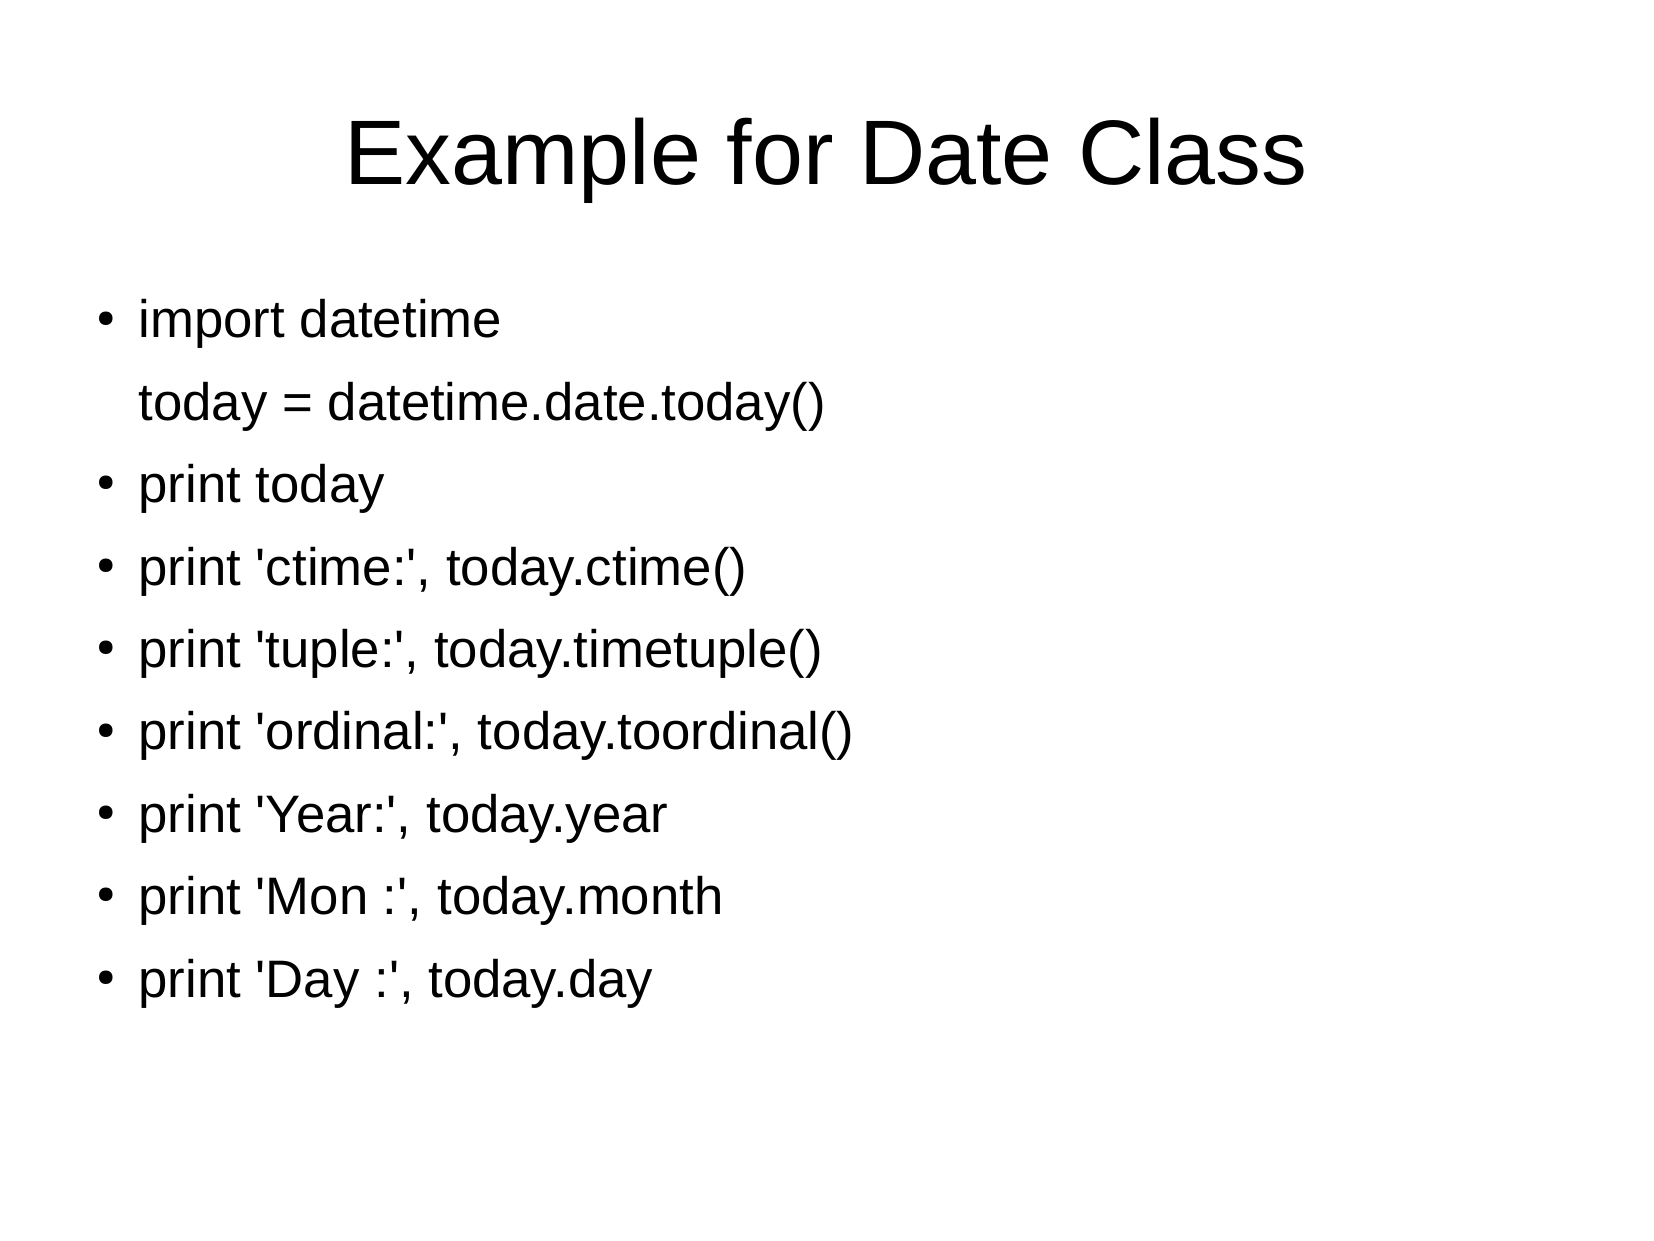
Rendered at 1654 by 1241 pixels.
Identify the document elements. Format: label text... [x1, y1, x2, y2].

title Example for Date Class [82, 49, 1571, 257]
list import datetime today = datetime.date.today() print today print 'ctime:', today.ctime() print 'tuple:', today.timetuple() print 'ordinal:', today.toordinal() print 'Year:', today.year print 'Mon :', today.month print 'Day :', today.day [82, 290, 1571, 1010]
